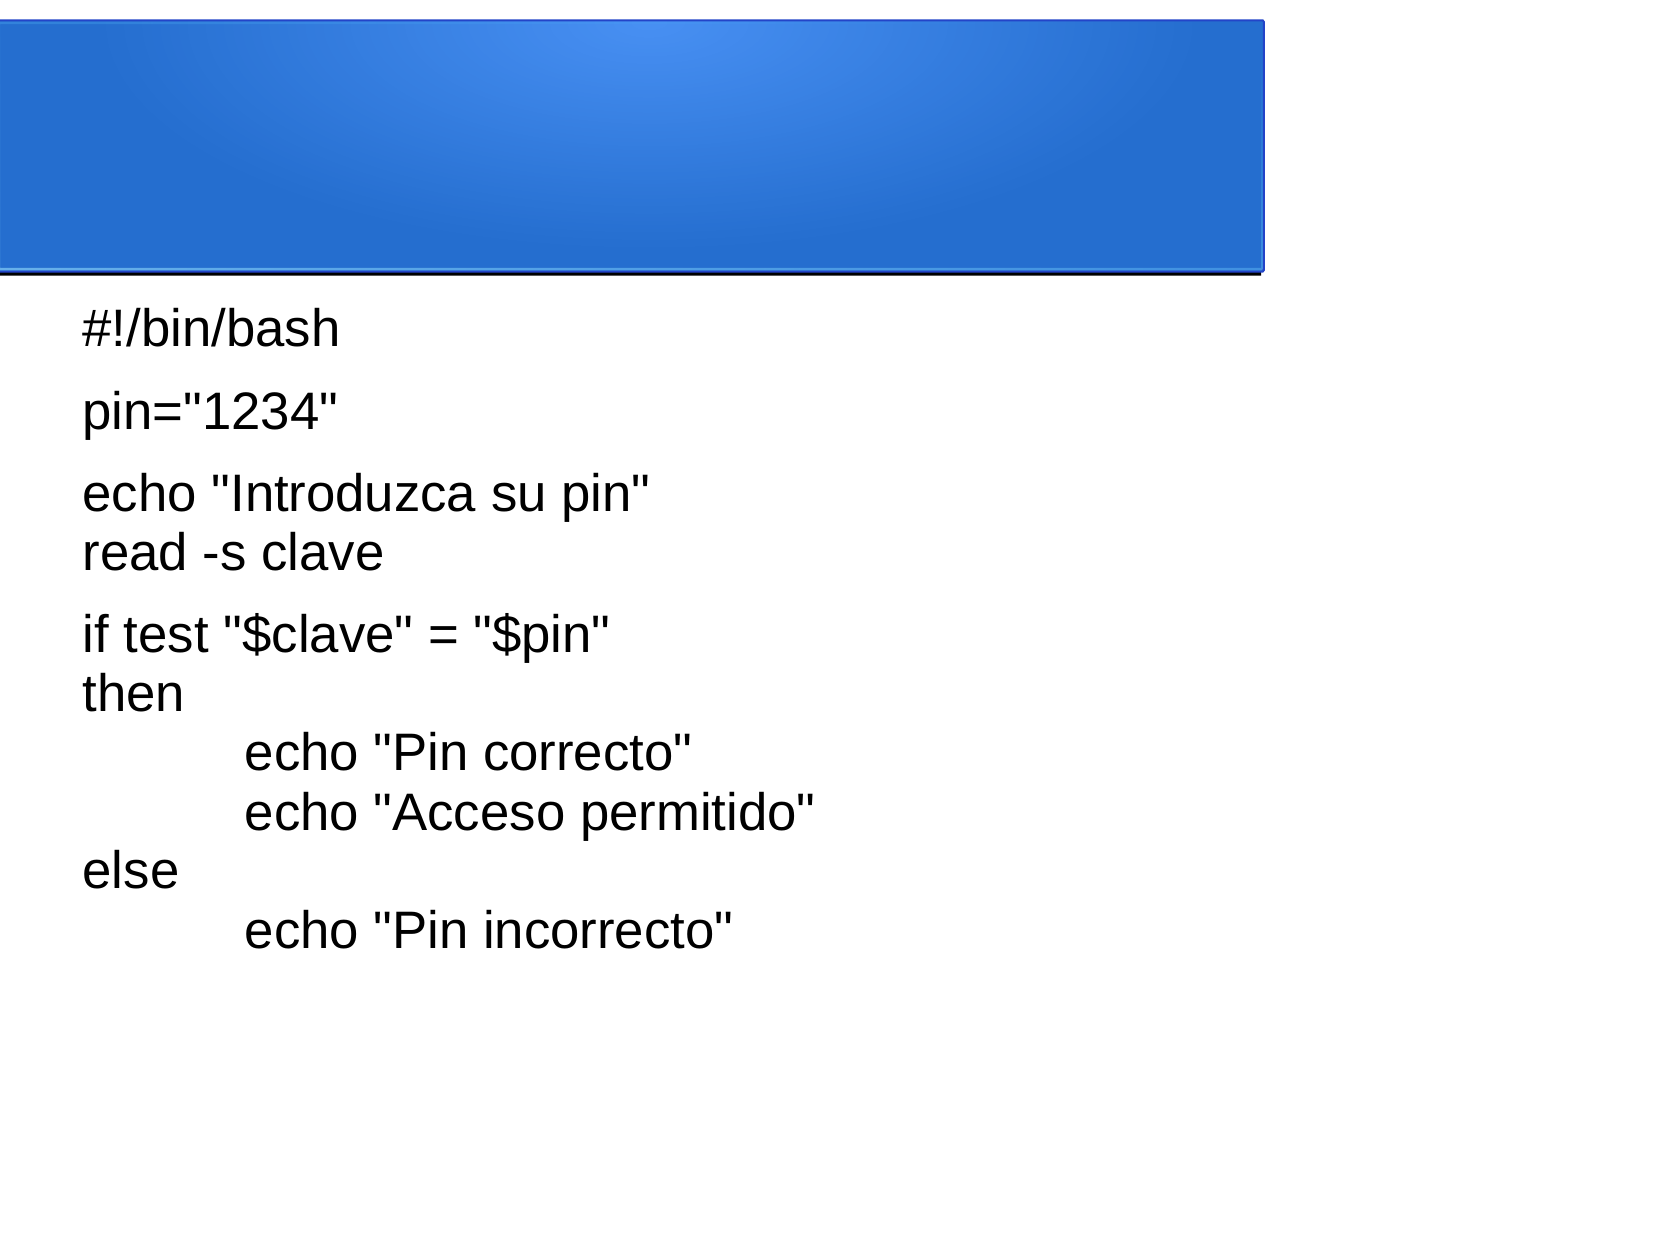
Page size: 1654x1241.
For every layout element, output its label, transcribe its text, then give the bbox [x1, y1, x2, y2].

list #!/bin/bash pin="1234" echo "Introduzca su pin" read -s clave if test "$clave" = "$pin" then echo "Pin correcto" echo "Acceso permitido" else echo "Pin incorrecto" [82, 299, 1571, 1019]
